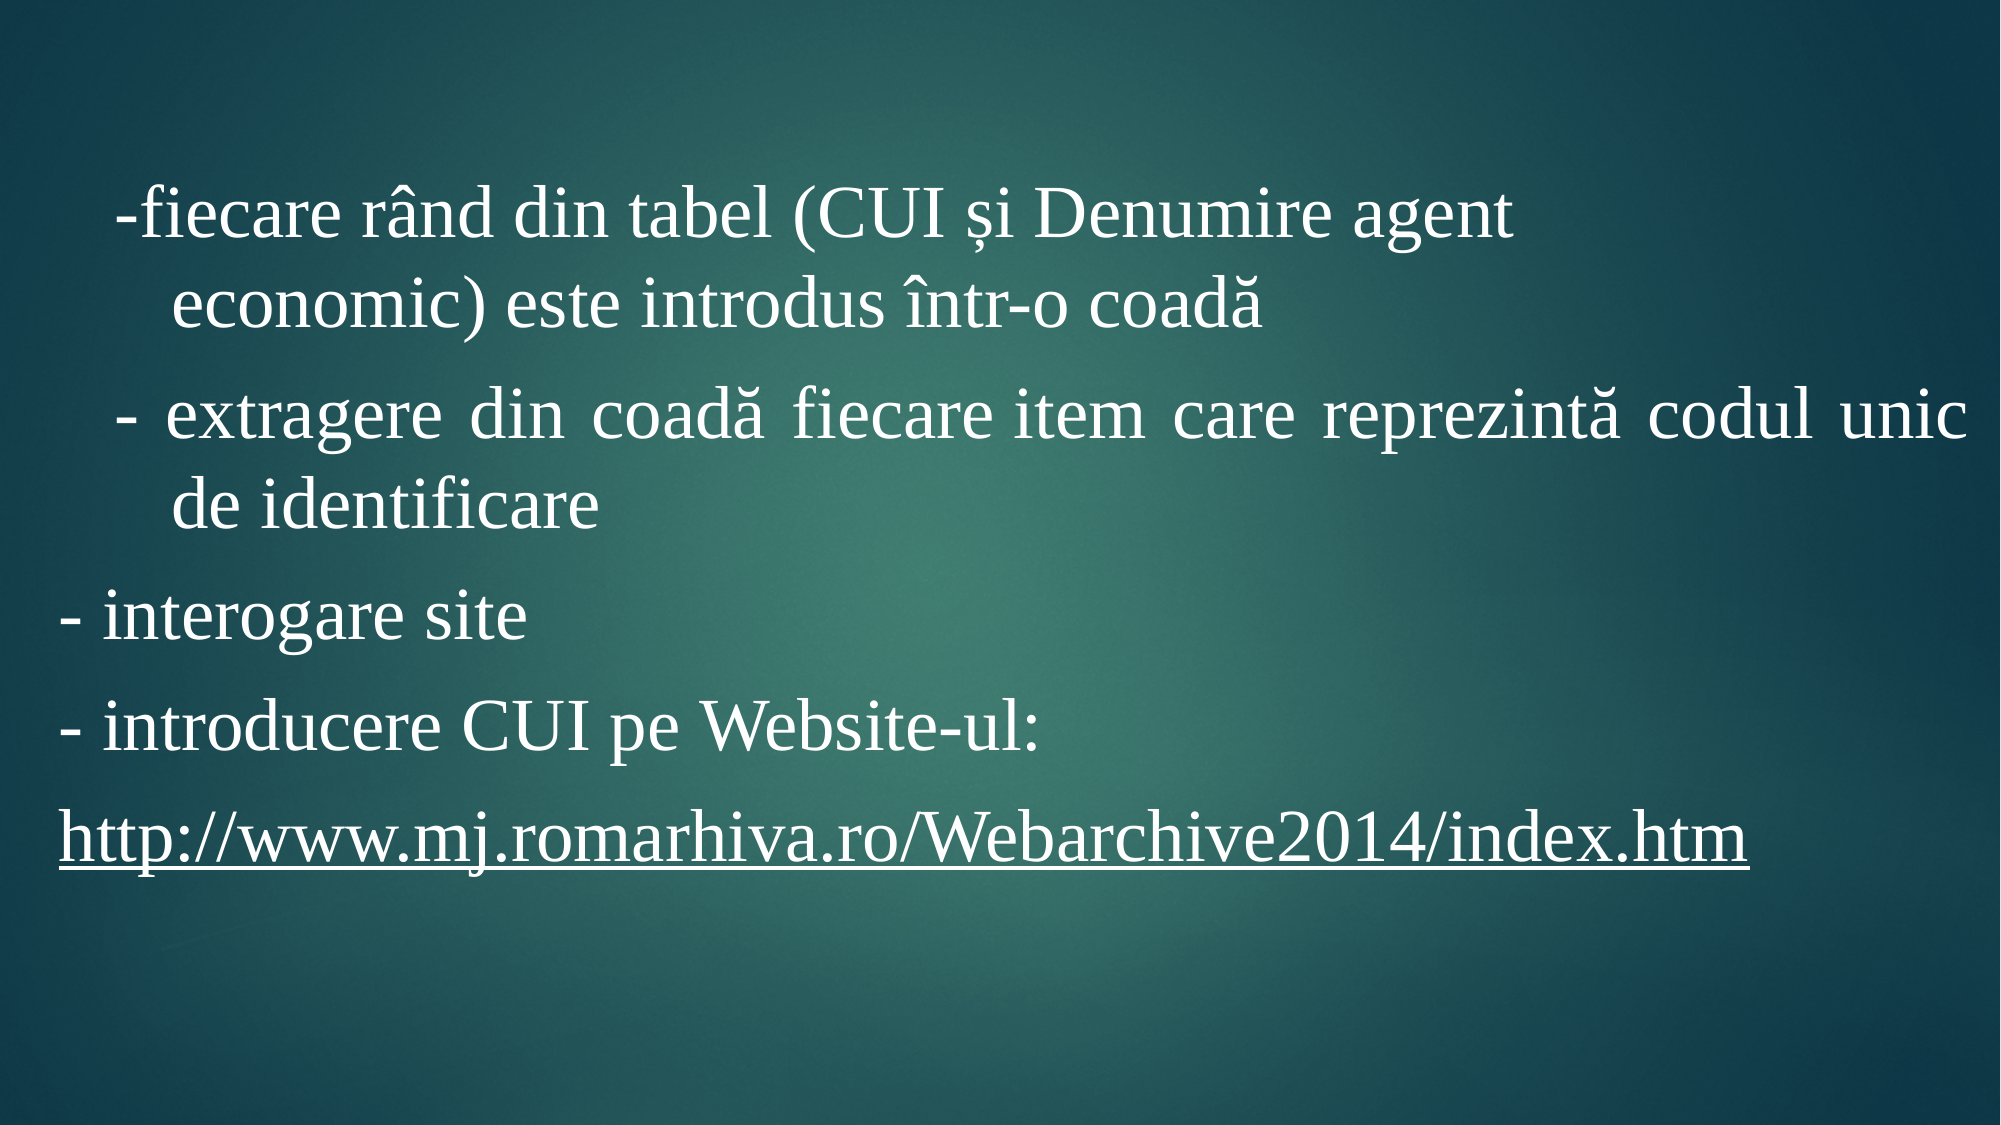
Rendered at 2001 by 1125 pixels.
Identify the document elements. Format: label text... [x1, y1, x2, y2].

list -fiecare rând din tabel (CUI și Denumire agent economic) este introdus într-o coadă - extragere din coadă fiecare item care reprezintă codul unic de identificare - interogare site - introducere CUI pe Website-ul: http://www.mj.romarhiva.ro/Webarchive2014/index.htm [43, 44, 1987, 1125]
